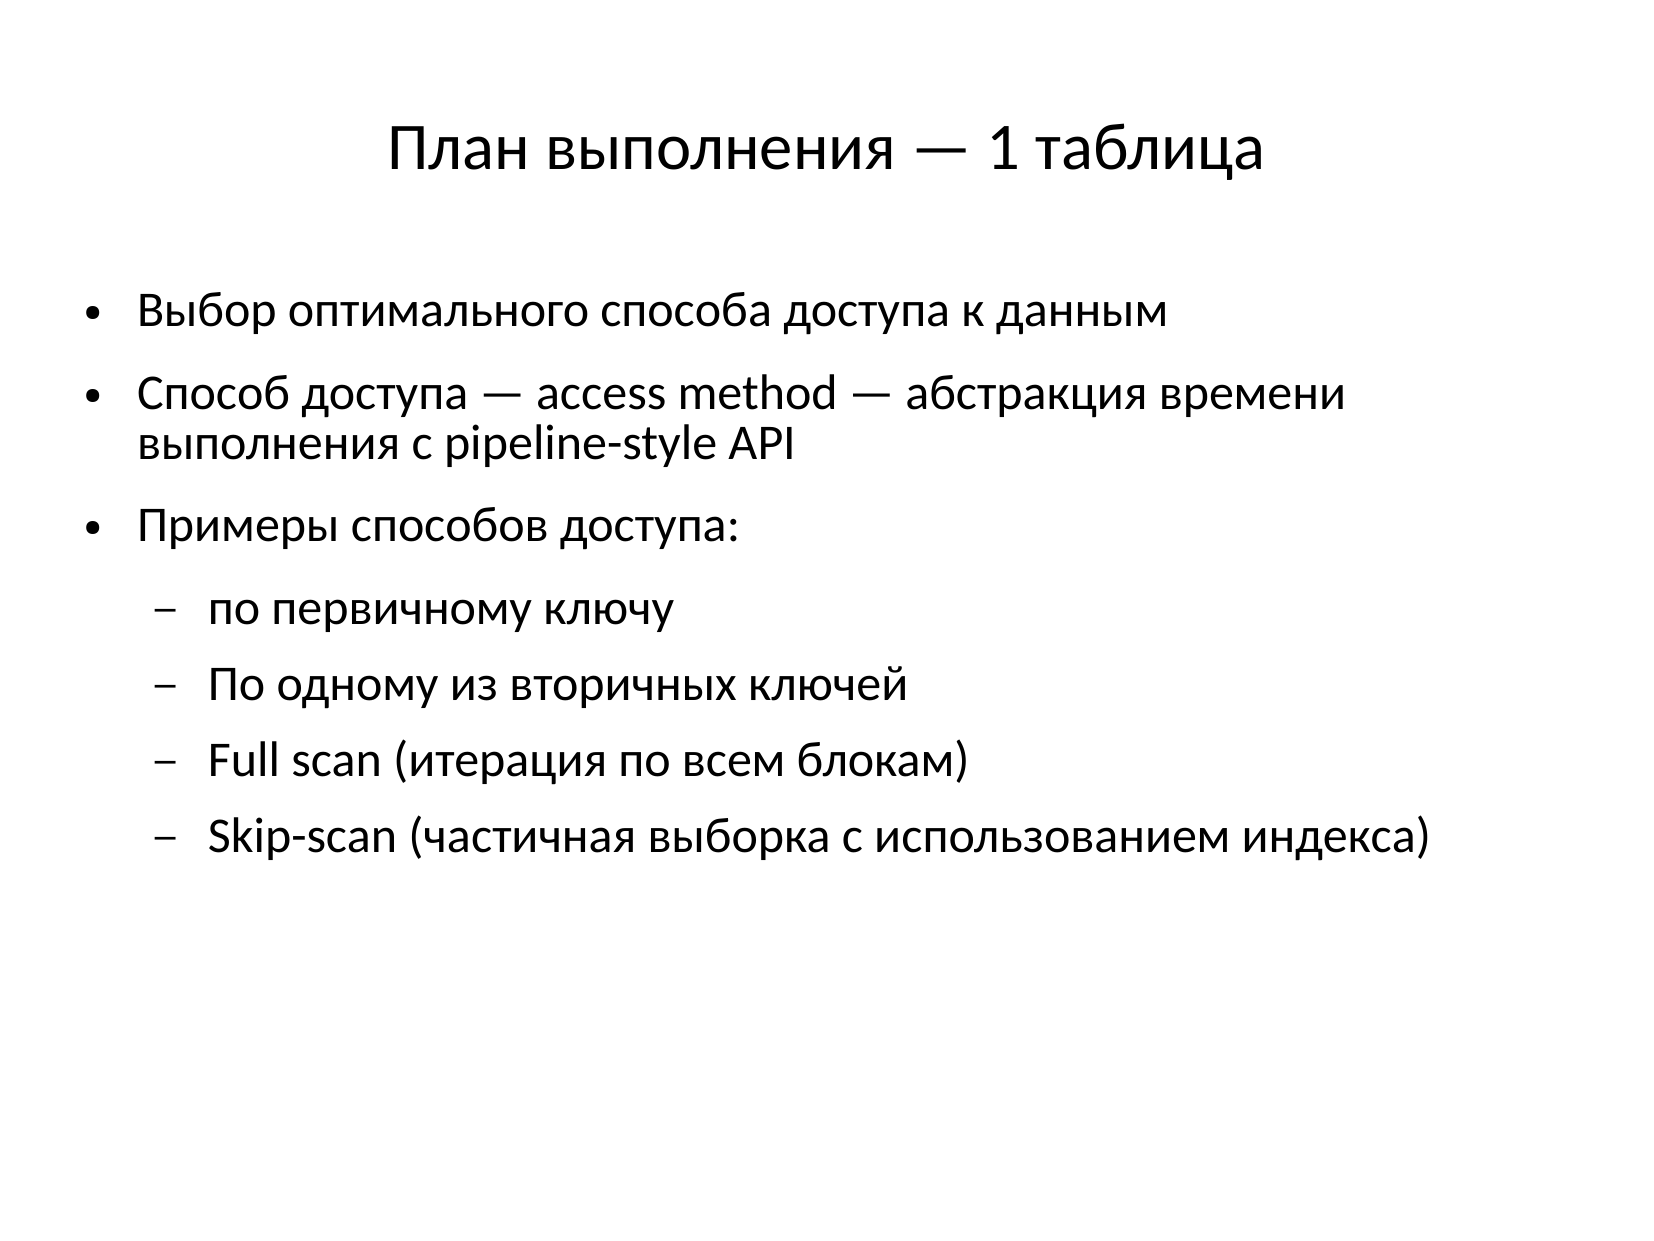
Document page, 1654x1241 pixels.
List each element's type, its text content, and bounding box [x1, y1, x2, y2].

title План выполнения — 1 таблица [82, 49, 1571, 257]
list Выбор оптимального способа доступа к данным Способ доступа — access method — абстракция времени выполнения с pipeline-style API Примеры способов доступа: по первичному ключу По одному из вторичных ключей Full scan (итерация по всем блокам) Skip-scan (частичная выборка с использованием индекса) [66, 289, 1555, 1108]
